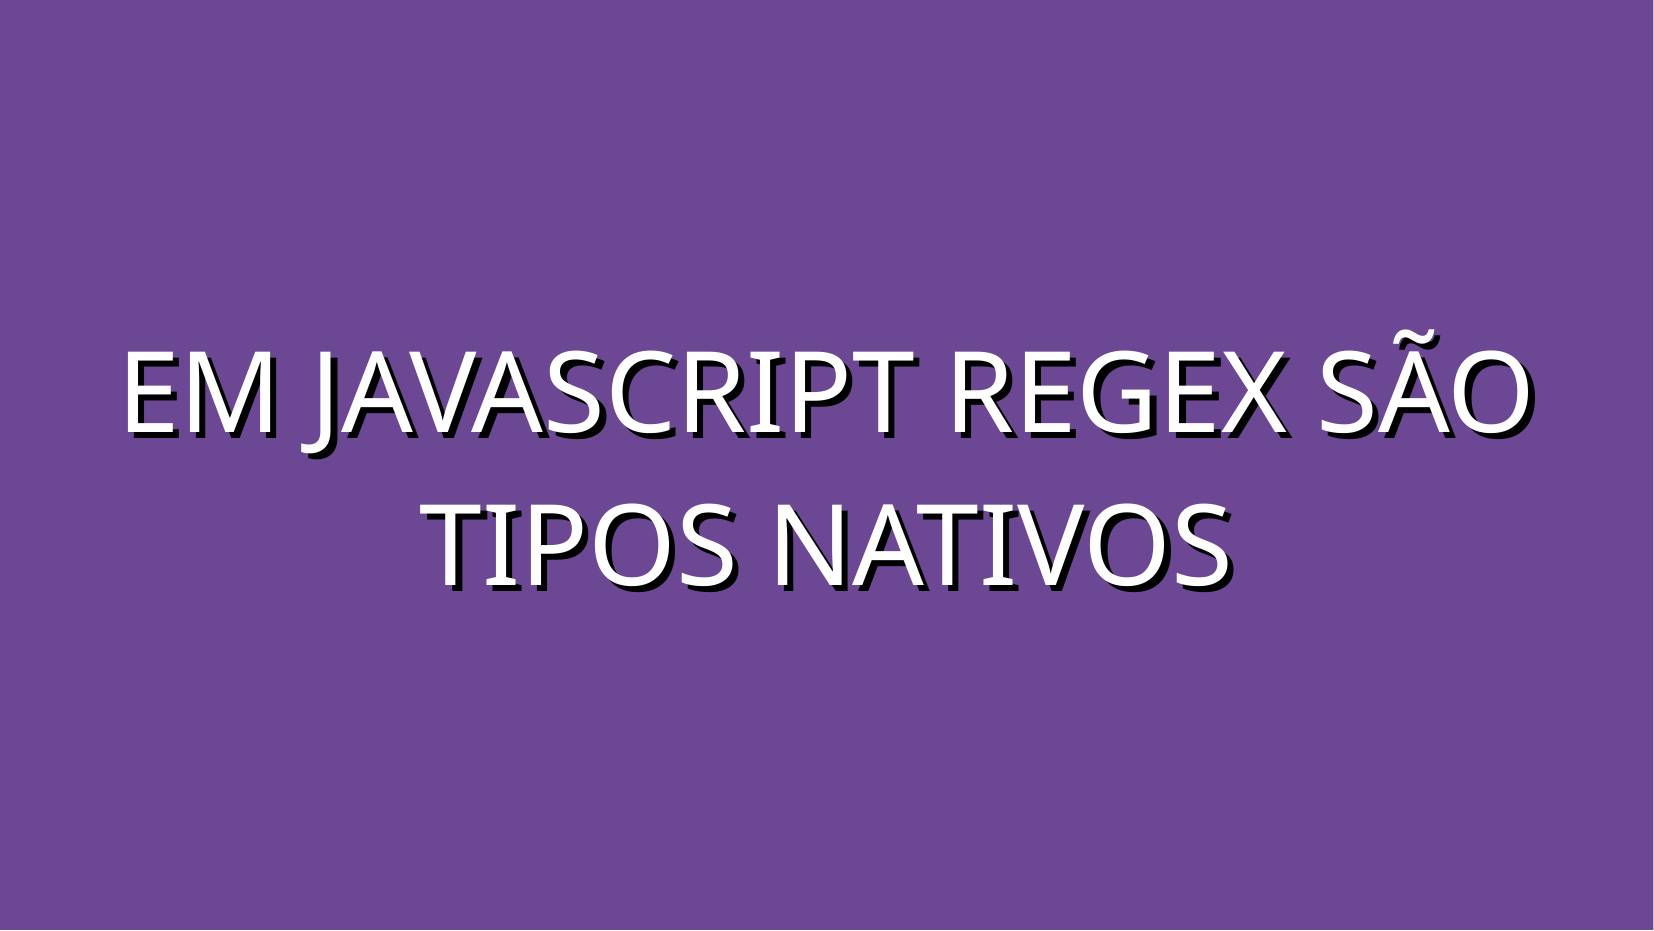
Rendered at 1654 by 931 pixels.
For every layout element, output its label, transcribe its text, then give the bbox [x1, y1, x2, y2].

subtitle EM JAVASCRIPT REGEX SÃO TIPOS NATIVOS [82, 105, 1571, 826]
